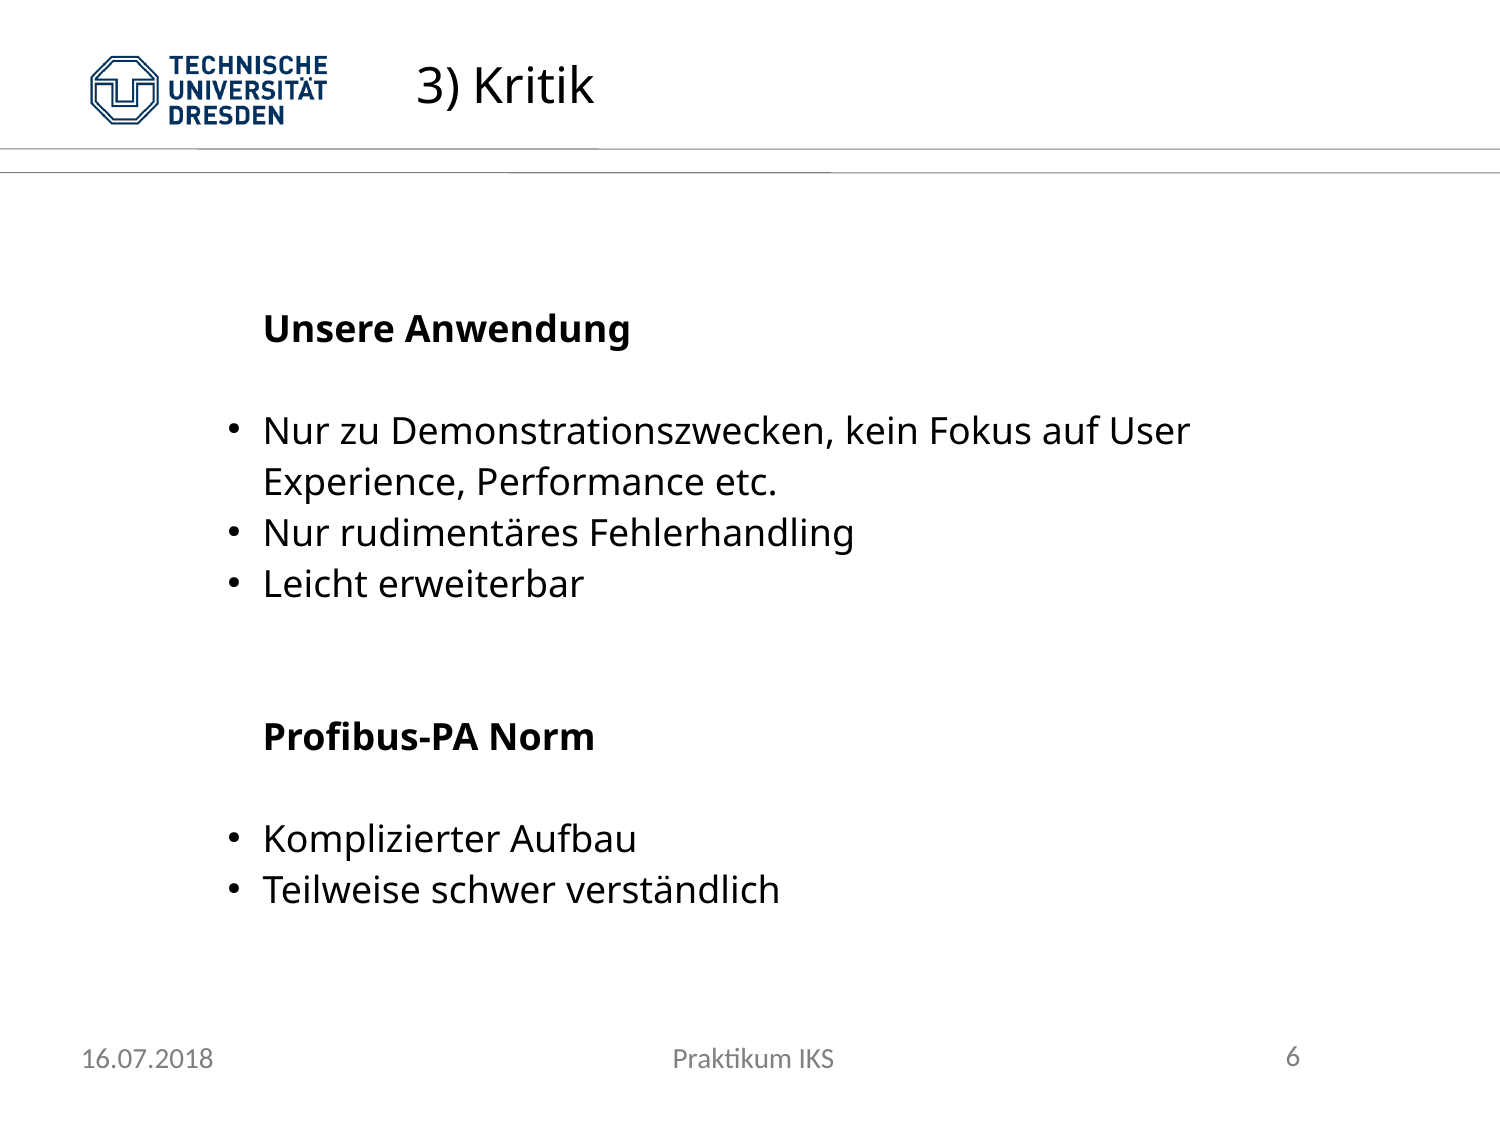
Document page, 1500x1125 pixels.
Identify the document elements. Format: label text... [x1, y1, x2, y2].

picture [90, 54, 327, 125]
text_box 3) Kritik [401, 42, 705, 119]
text_box Unsere Anwendung Nur zu Demonstrationszwecken, kein Fokus auf User Experience, Performance etc. Nur rudimentäres Fehlerhandling Leicht erweiterbar Profibus-PA Norm Komplizierter Aufbau Teilweise schwer verständlich [212, 295, 1335, 856]
